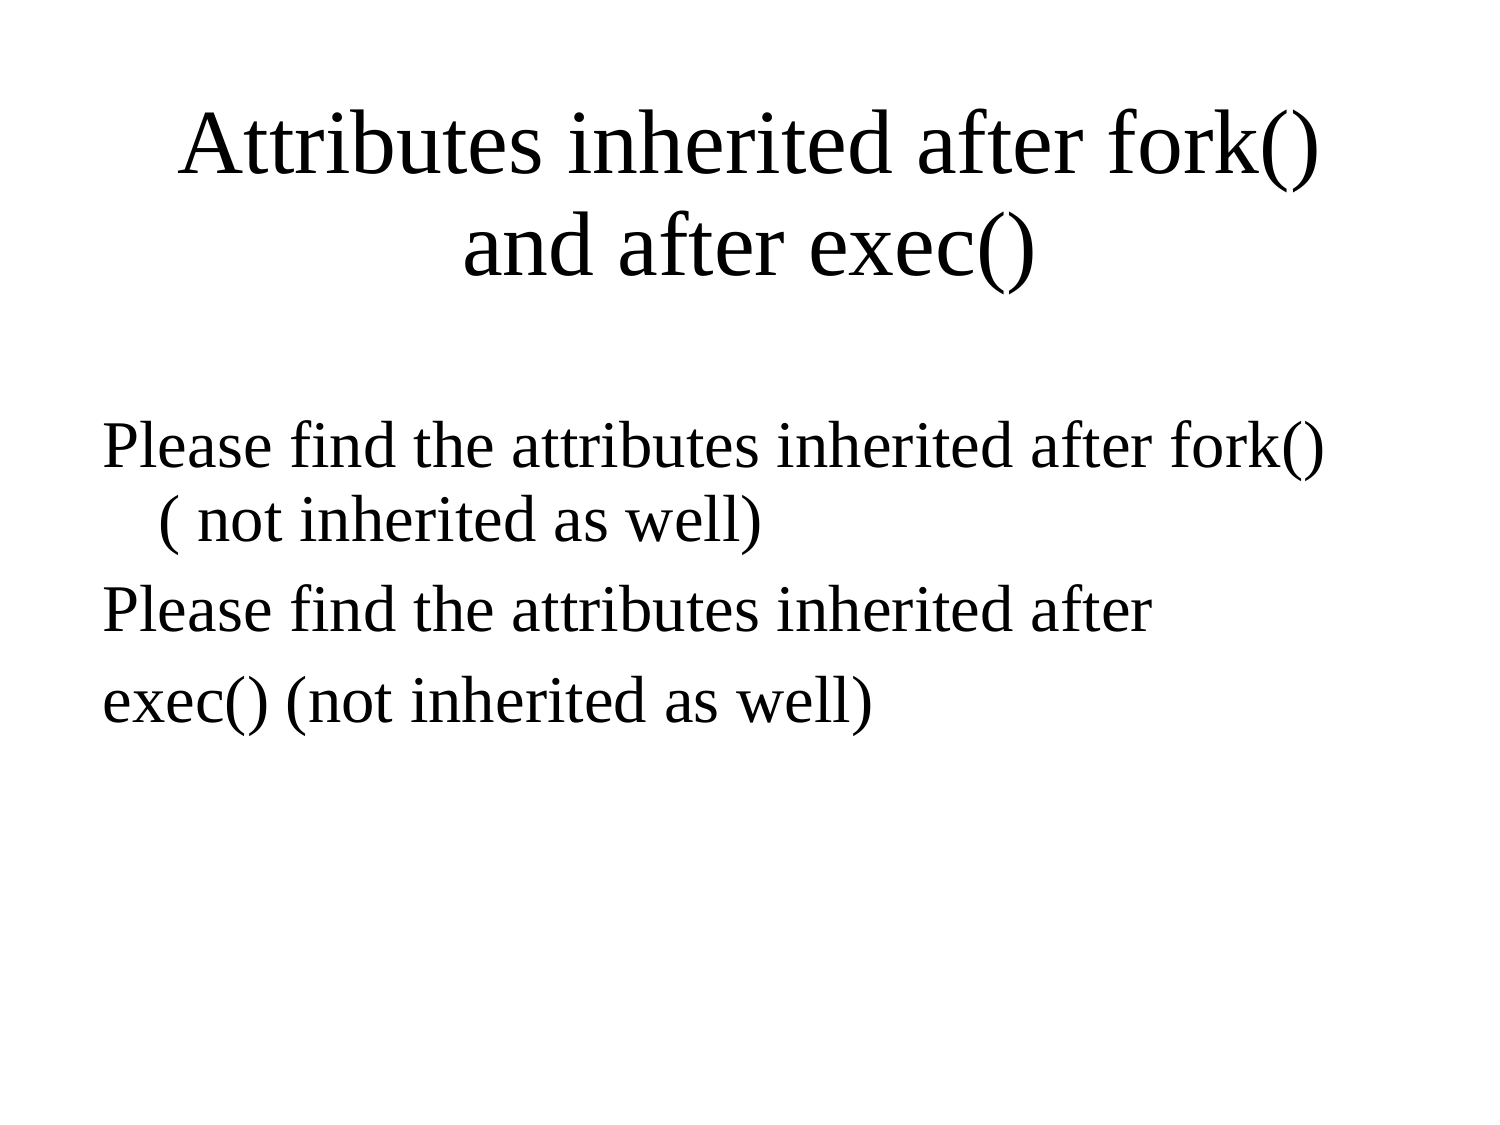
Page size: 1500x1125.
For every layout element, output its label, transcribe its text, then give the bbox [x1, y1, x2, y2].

list Please find the attributes inherited after fork() ( not inherited as well) Please find the attributes inherited after exec() (not inherited as well) [87, 399, 1363, 1076]
title Attributes inherited after fork() and after exec() [112, 76, 1388, 312]
